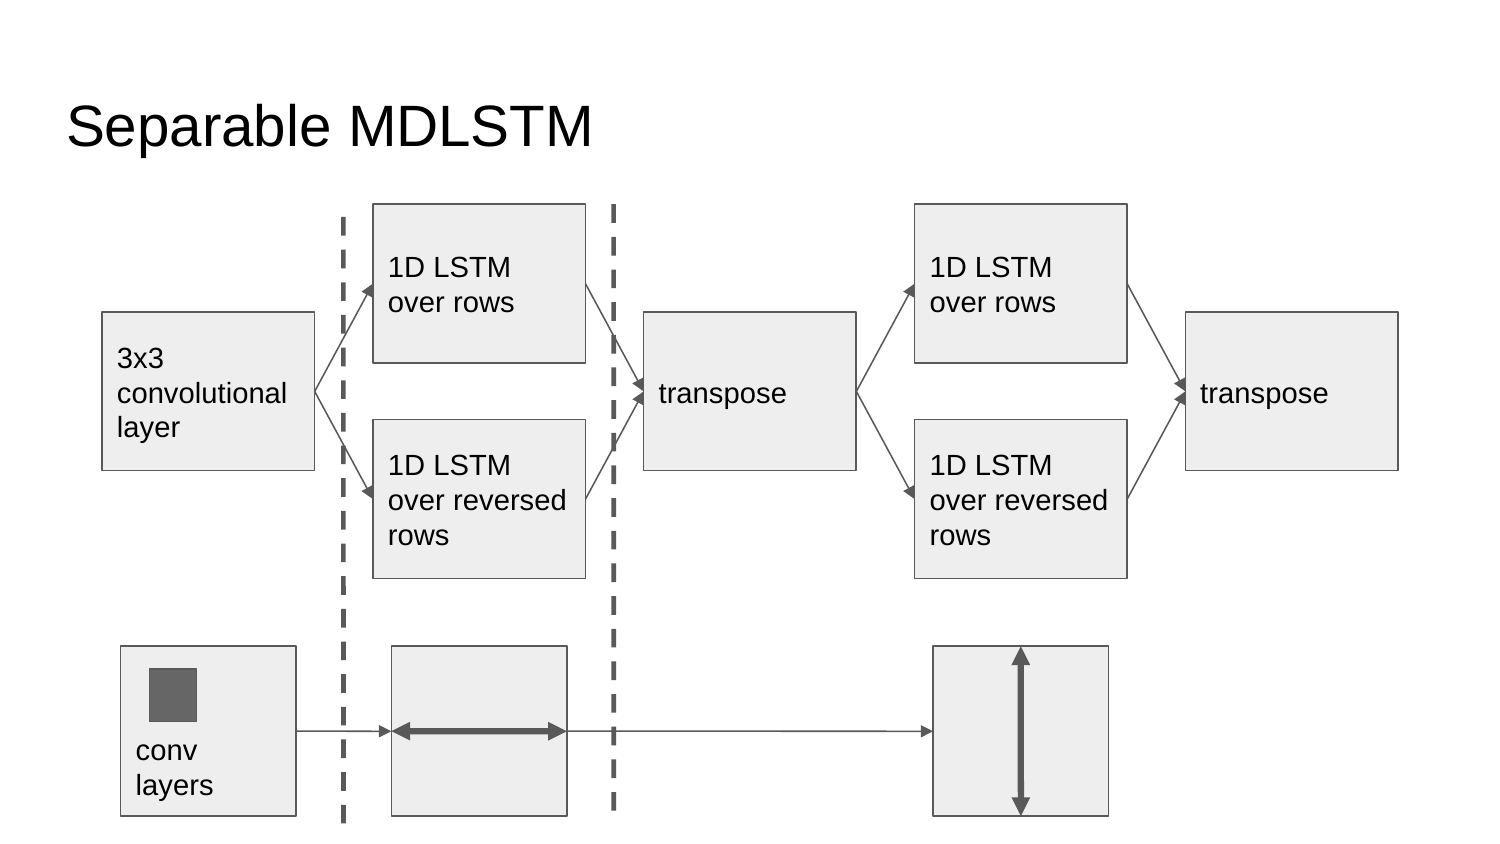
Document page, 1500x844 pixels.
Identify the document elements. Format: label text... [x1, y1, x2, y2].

text_box 1D LSTM over reversed rows [914, 419, 1128, 579]
text_box 1D LSTM over rows [372, 204, 586, 364]
text_box [391, 646, 567, 730]
text_box [1021, 646, 1109, 817]
text_box conv layers [120, 646, 296, 817]
text_box 3x3 convolutional layer [101, 311, 315, 471]
text_box transpose [1185, 311, 1398, 471]
text_box 1D LSTM over rows [914, 204, 1128, 364]
text_box [933, 646, 1020, 817]
title Separable MDLSTM [51, 72, 1449, 167]
text_box transpose [643, 311, 857, 471]
text_box 1D LSTM over reversed rows [372, 419, 586, 579]
text_box [149, 668, 197, 722]
text_box [391, 732, 567, 817]
